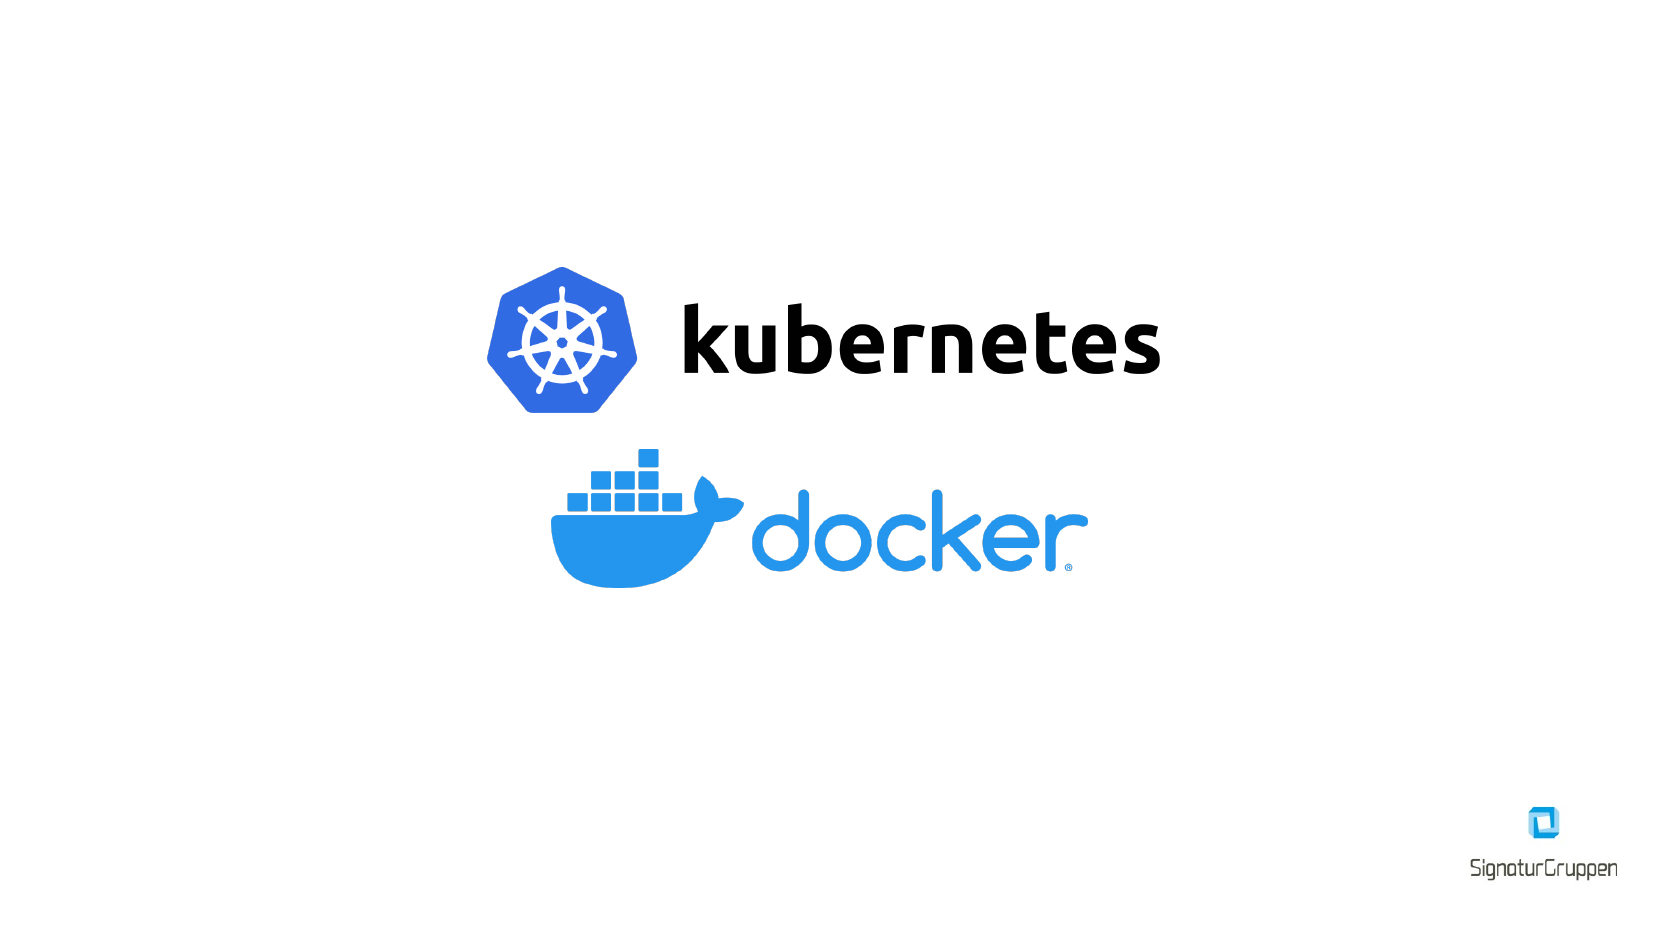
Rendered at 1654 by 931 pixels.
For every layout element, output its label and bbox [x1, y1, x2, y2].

picture [487, 267, 1160, 413]
picture [1462, 767, 1625, 931]
picture [551, 449, 1088, 588]
